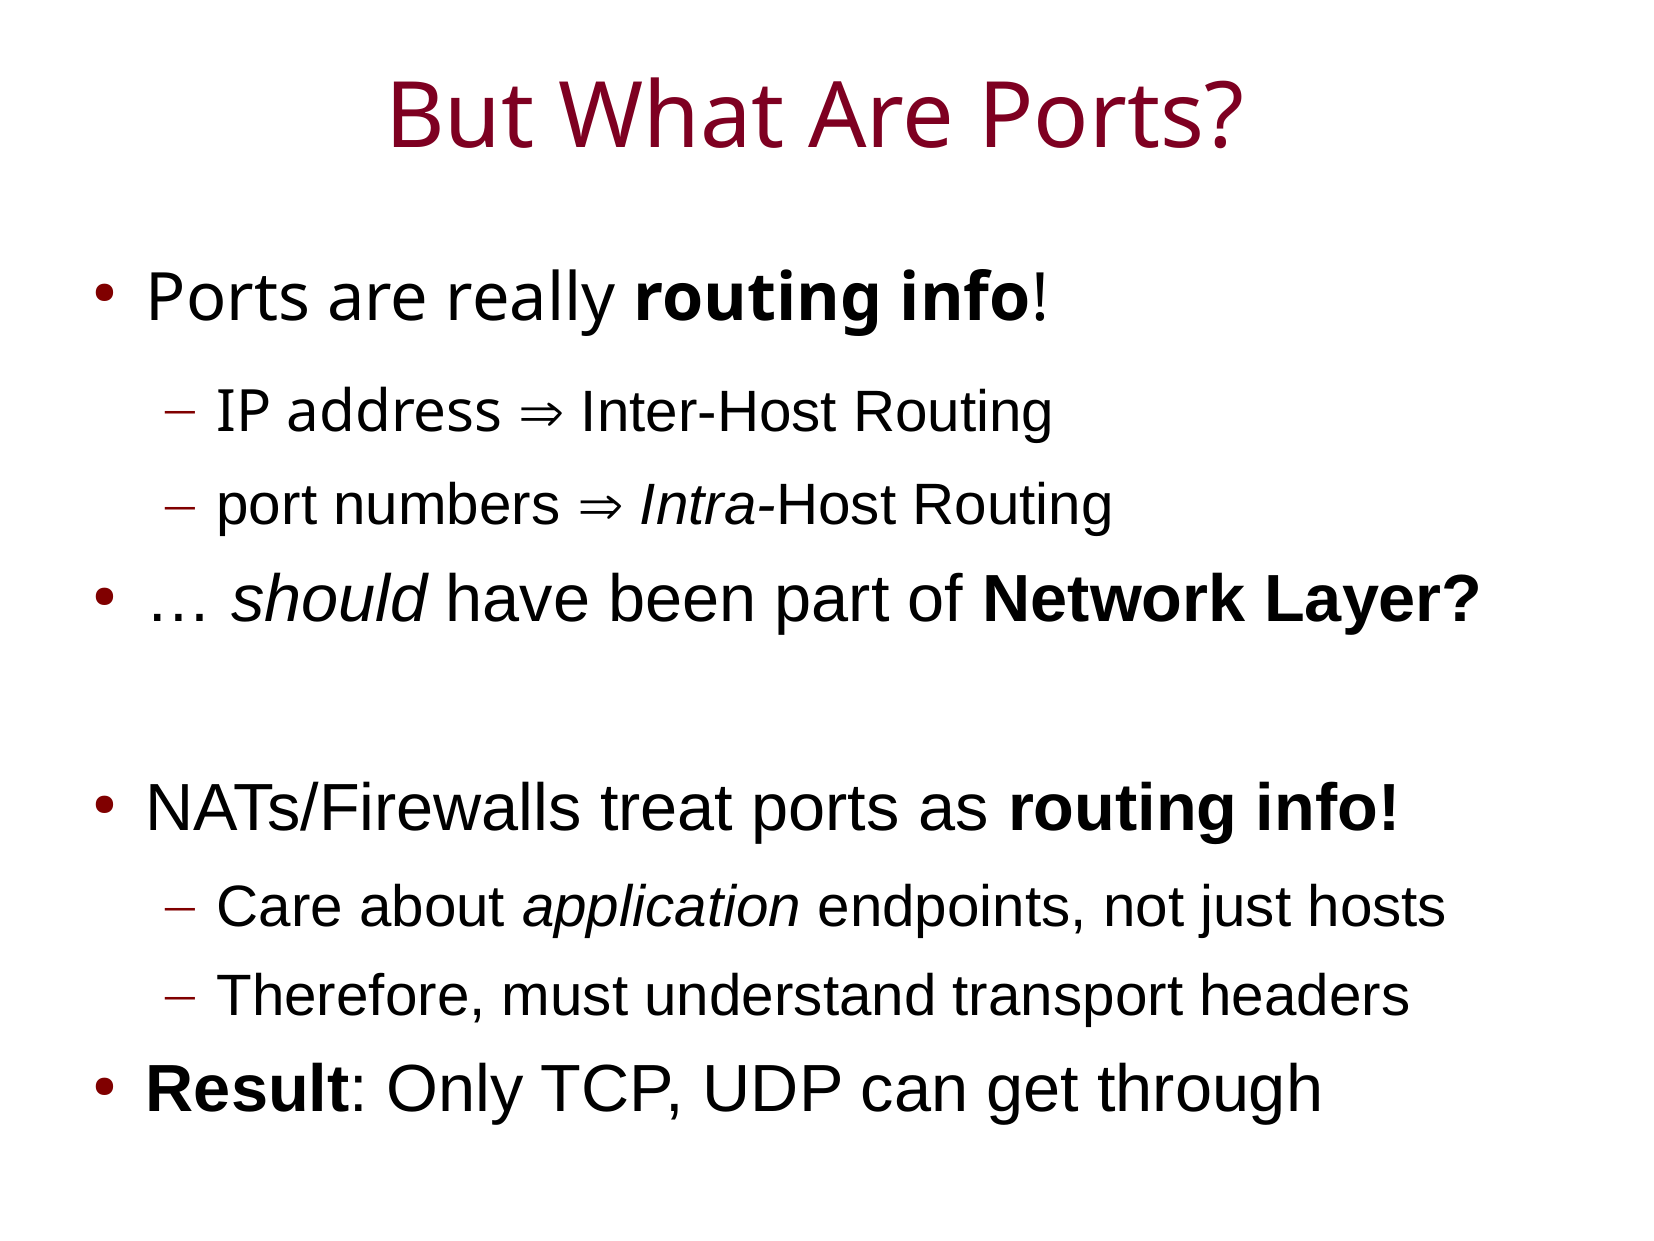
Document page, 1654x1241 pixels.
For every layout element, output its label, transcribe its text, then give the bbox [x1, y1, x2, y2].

list Ports are really routing info! IP address ⇒ Inter-Host Routing port numbers ⇒ Intra-Host Routing … should have been part of Network Layer? NATs/Firewalls treat ports as routing info! Care about application endpoints, not just hosts Therefore, must understand transport headers Result: Only TCP, UDP can get through [75, 248, 1613, 1111]
title But What Are Ports? [82, 8, 1571, 216]
